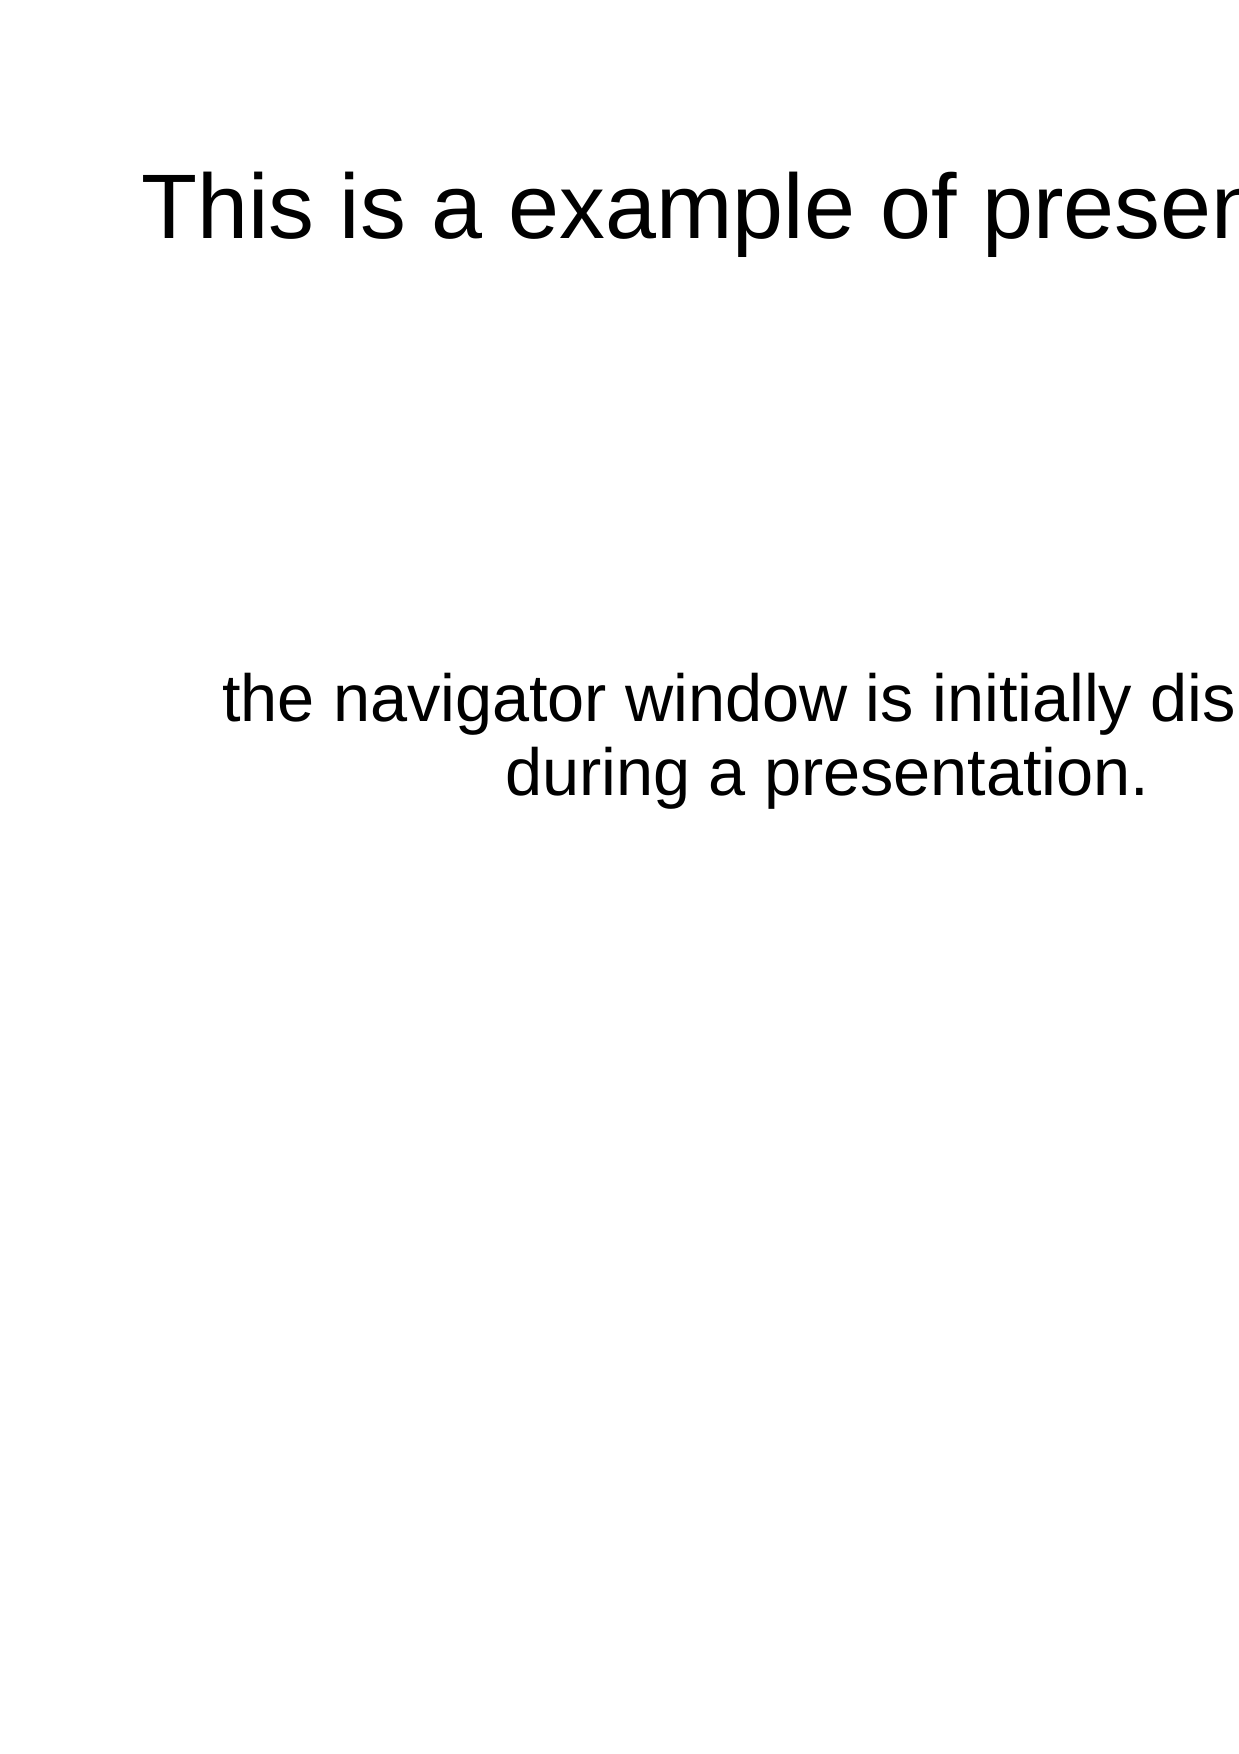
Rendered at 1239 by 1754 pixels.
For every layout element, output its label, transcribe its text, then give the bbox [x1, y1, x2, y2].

subtitle the navigator window is initially displayed during a presentation. [121, 344, 1239, 1127]
title This is a example of presentation. [121, 102, 1239, 311]
